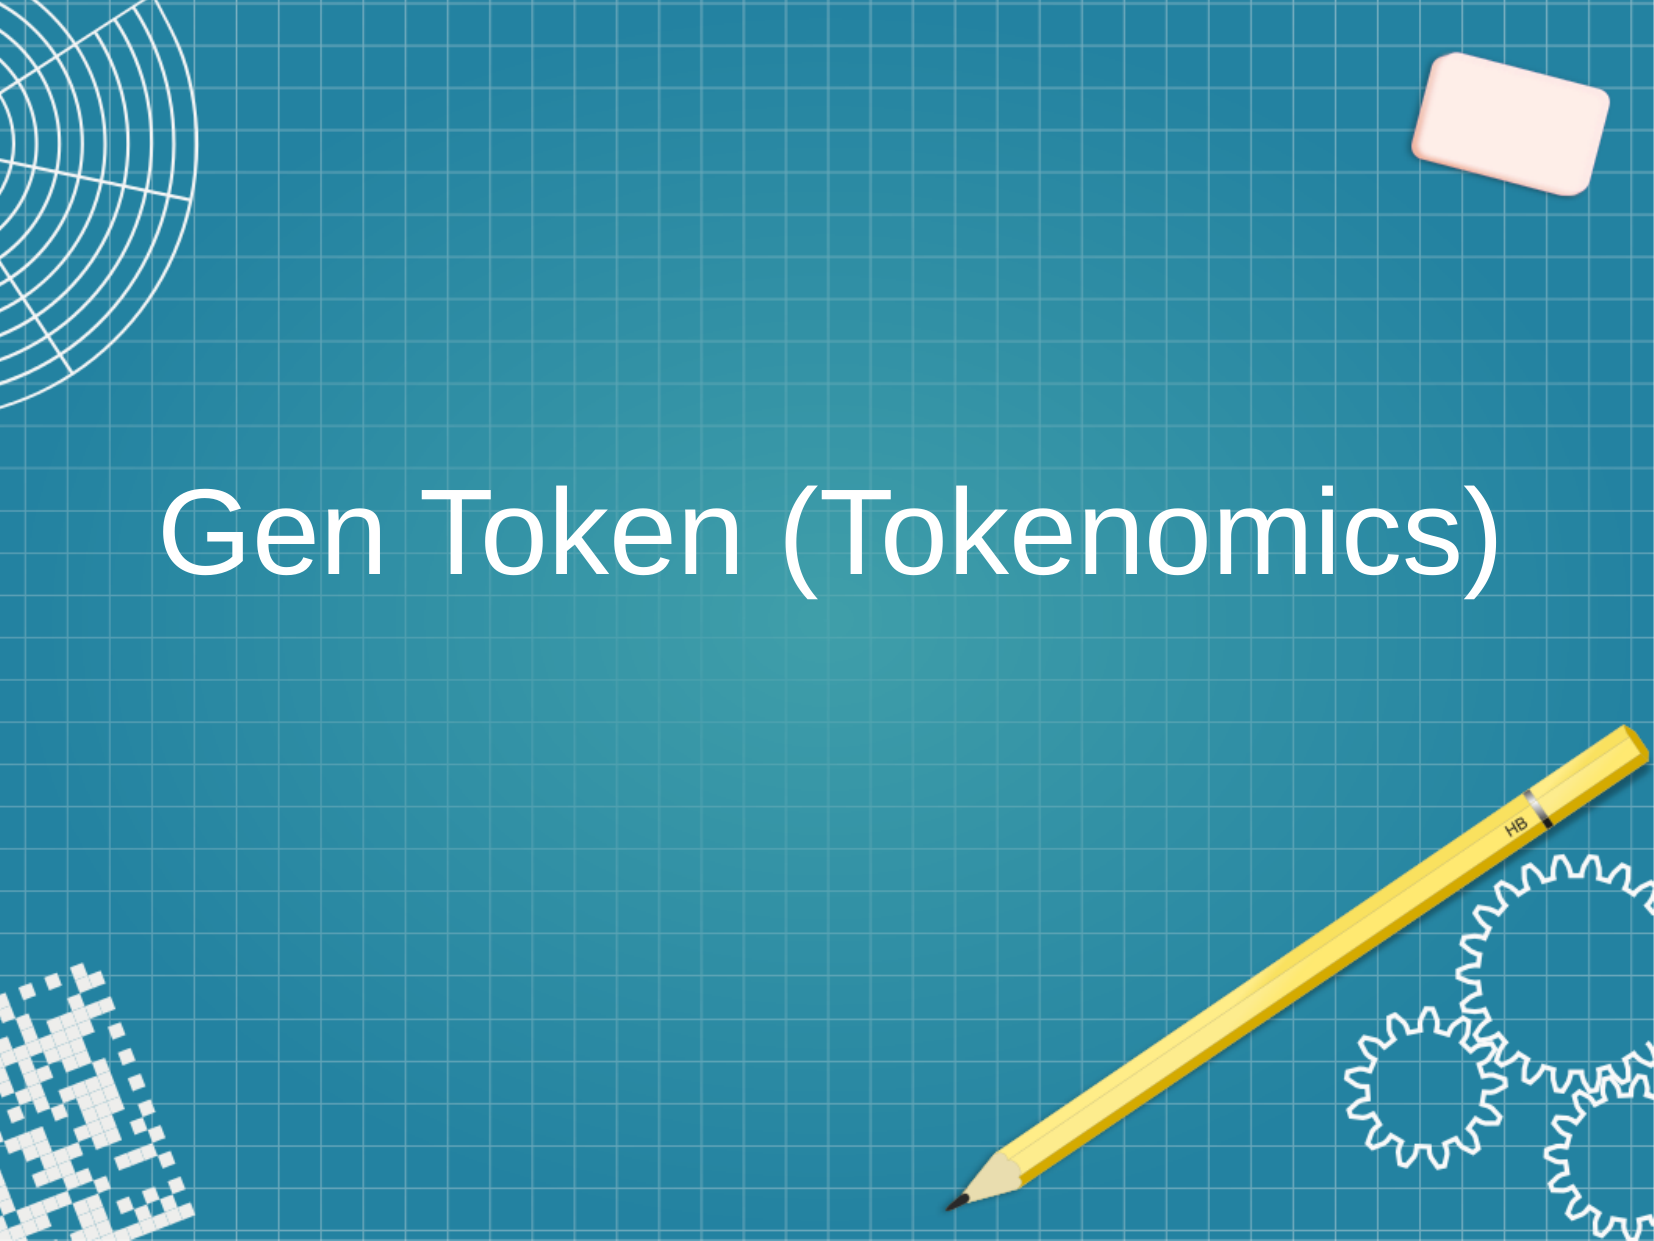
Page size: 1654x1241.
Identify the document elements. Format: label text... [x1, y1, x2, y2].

title Gen Token (Tokenomics) [86, 390, 1576, 674]
picture [0, 0, 1654, 1241]
